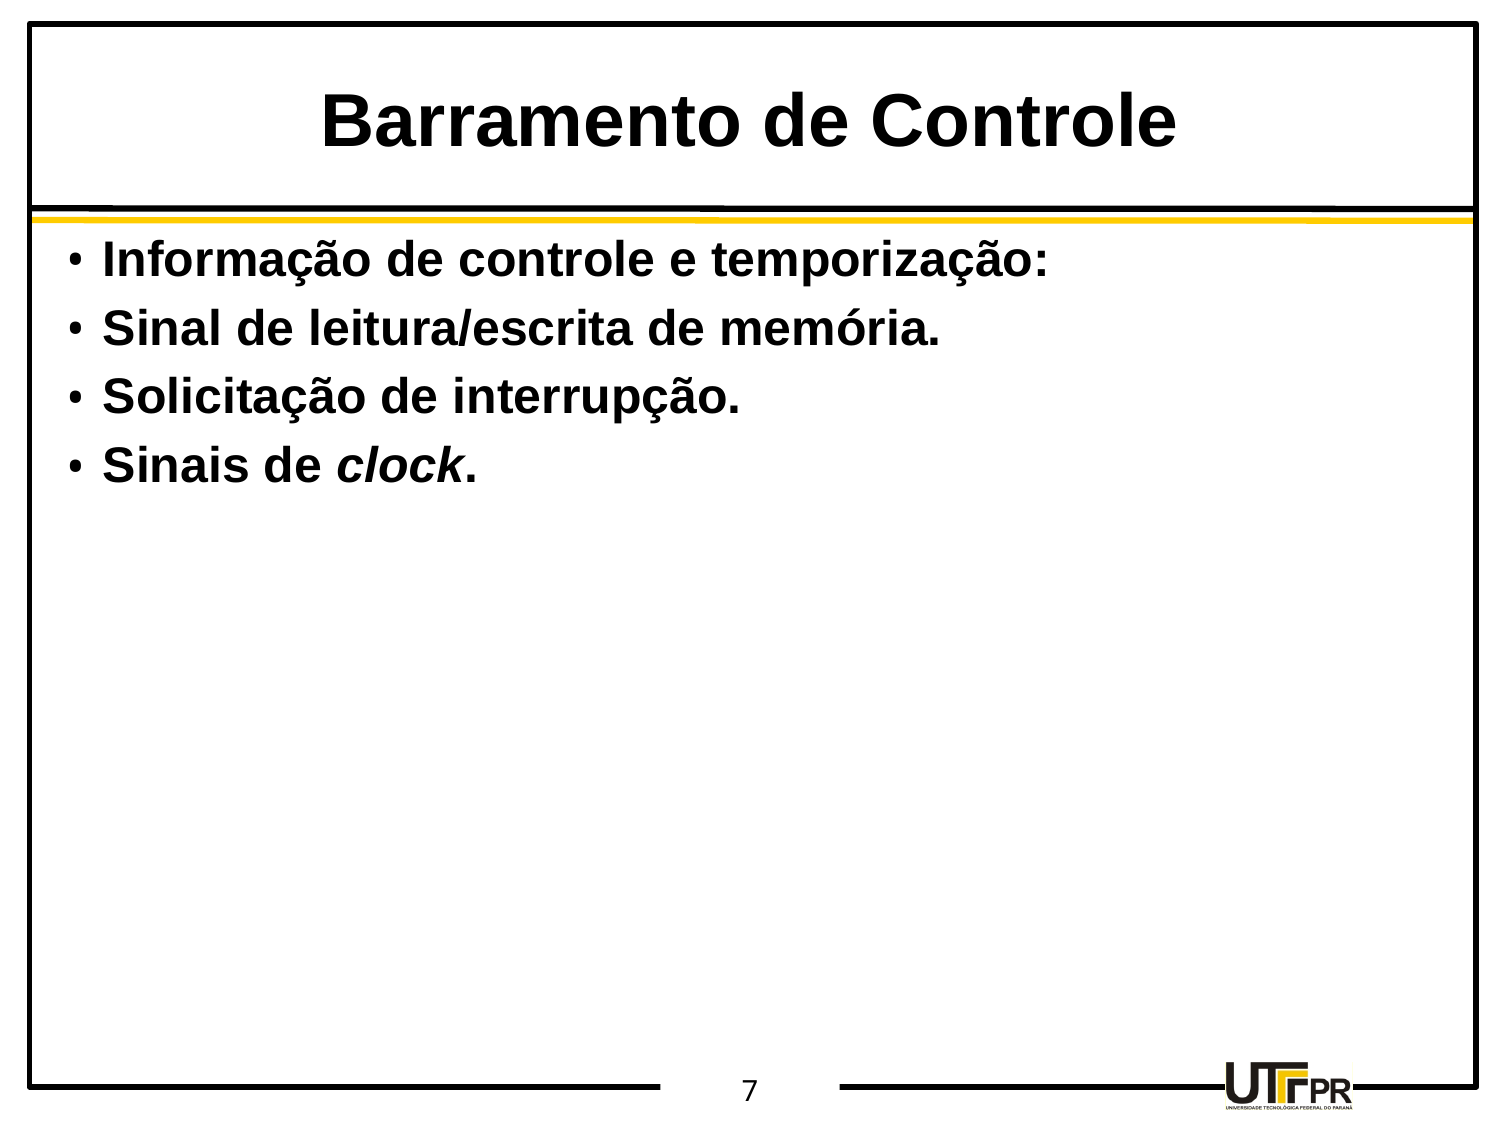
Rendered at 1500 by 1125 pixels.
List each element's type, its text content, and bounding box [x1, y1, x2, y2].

title Barramento de Controle [41, 38, 1459, 207]
list Informação de controle e temporização: Sinal de leitura/escrita de memória. Solicitação de interrupção. Sinais de clock. [29, 236, 1447, 1027]
picture [1225, 1062, 1353, 1110]
